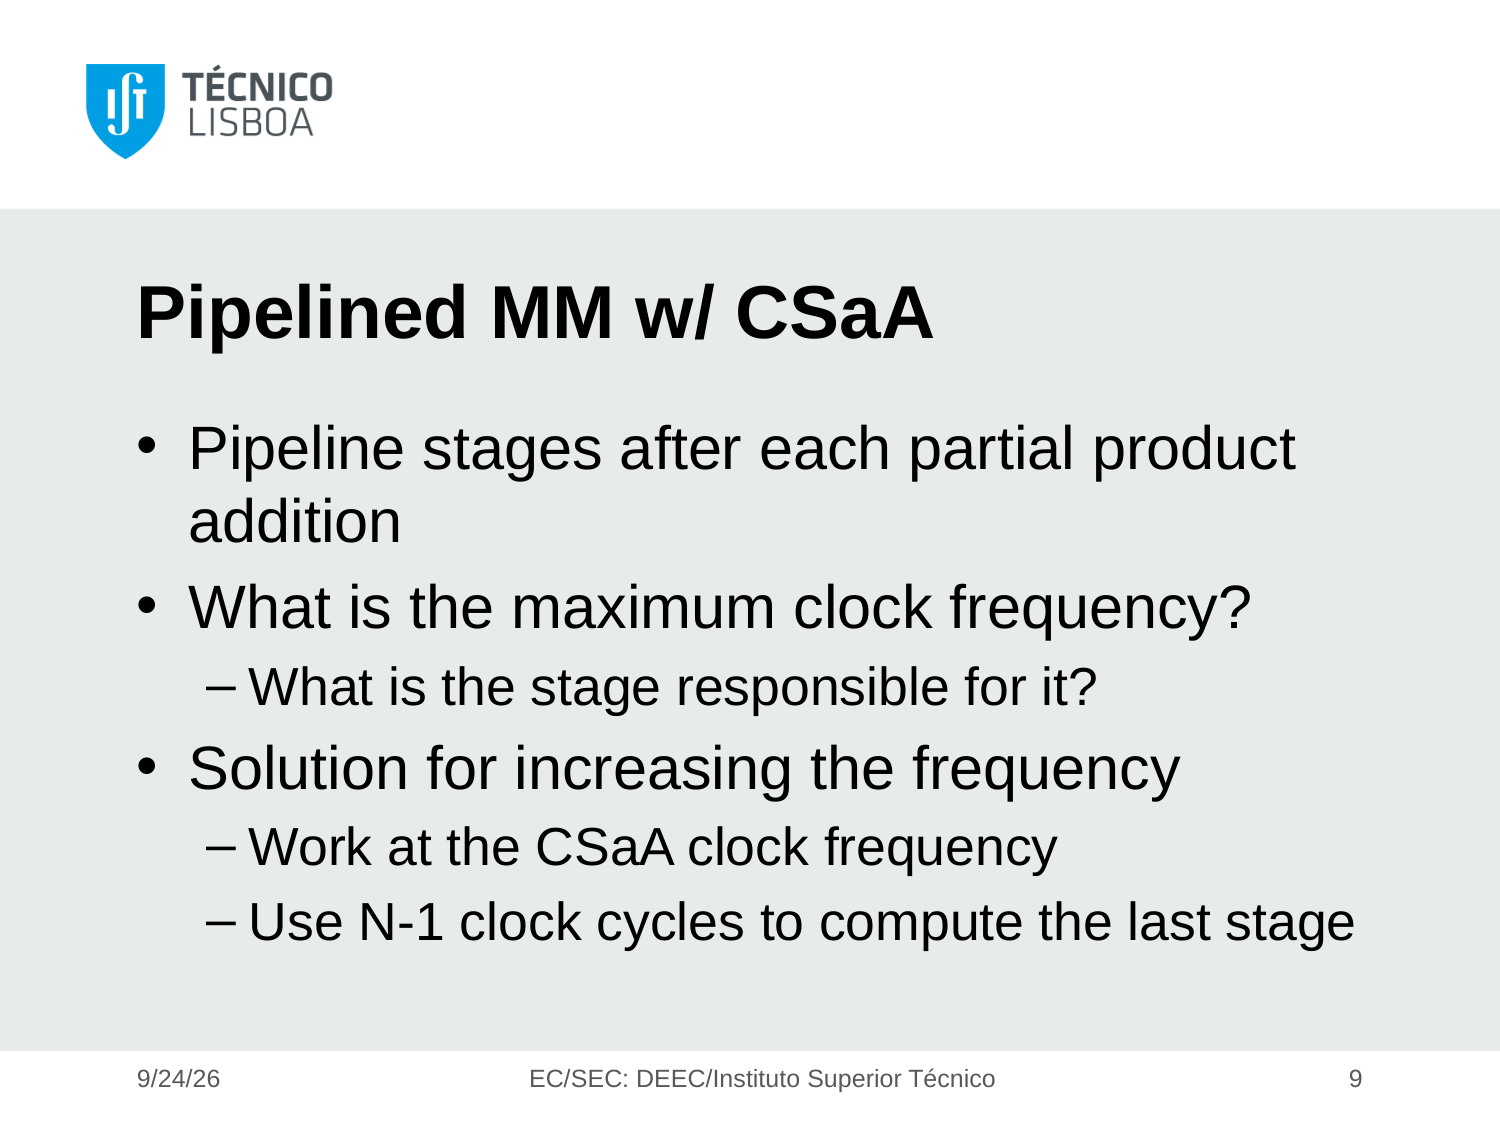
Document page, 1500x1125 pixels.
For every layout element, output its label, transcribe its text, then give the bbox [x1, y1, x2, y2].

picture [0, 0, 1500, 1125]
slide_number <number> [1077, 1052, 1378, 1103]
list Pipeline stages after each partial product addition What is the maximum clock frequency? What is the stage responsible for it? Solution for increasing the frequency Work at the CSaA clock frequency Use N-1 clock cycles to compute the last stage [121, 400, 1378, 1005]
footer EC/SEC: DEEC/Instituto Superior Técnico [512, 1052, 1021, 1103]
title Pipelined MM w/ CSaA [121, 237, 1378, 381]
slide_number 11/19/20 [121, 1052, 425, 1103]
